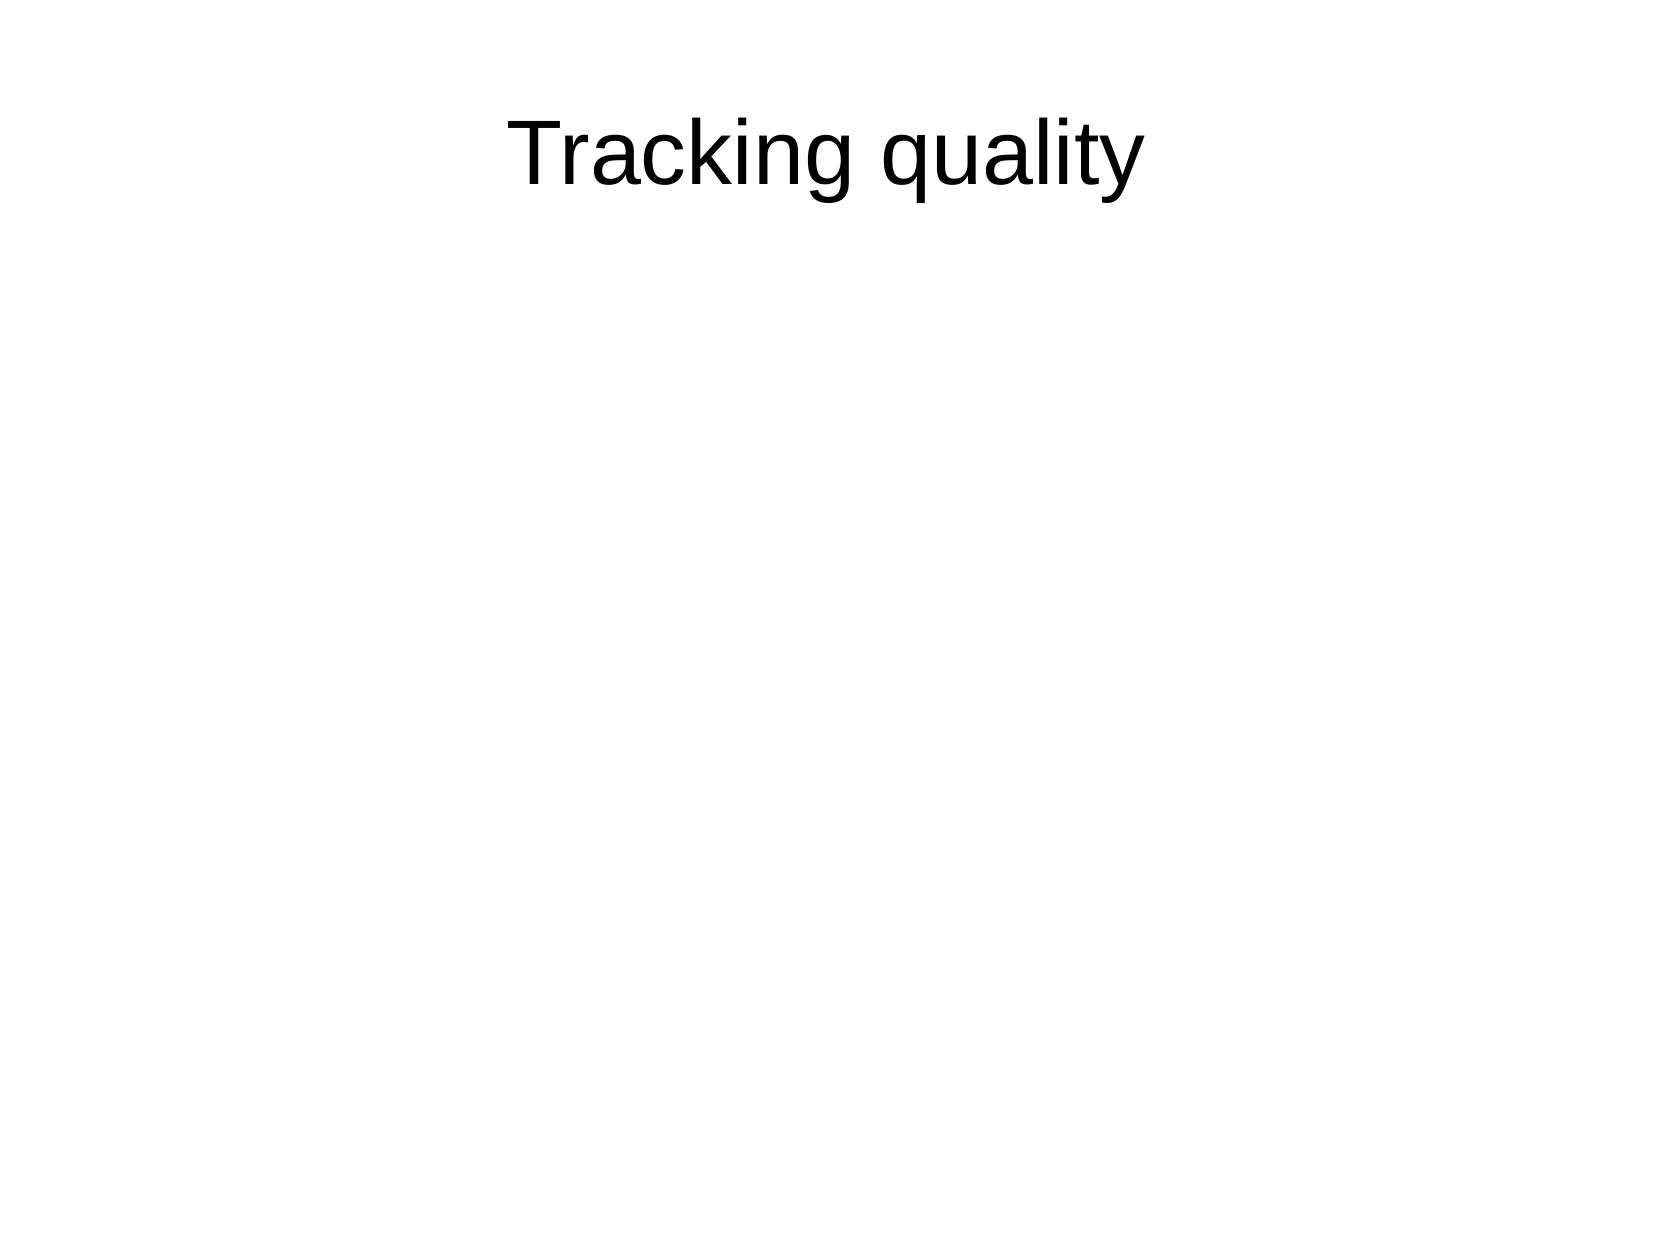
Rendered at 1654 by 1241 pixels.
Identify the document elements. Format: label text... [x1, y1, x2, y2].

title Tracking quality [82, 49, 1571, 257]
